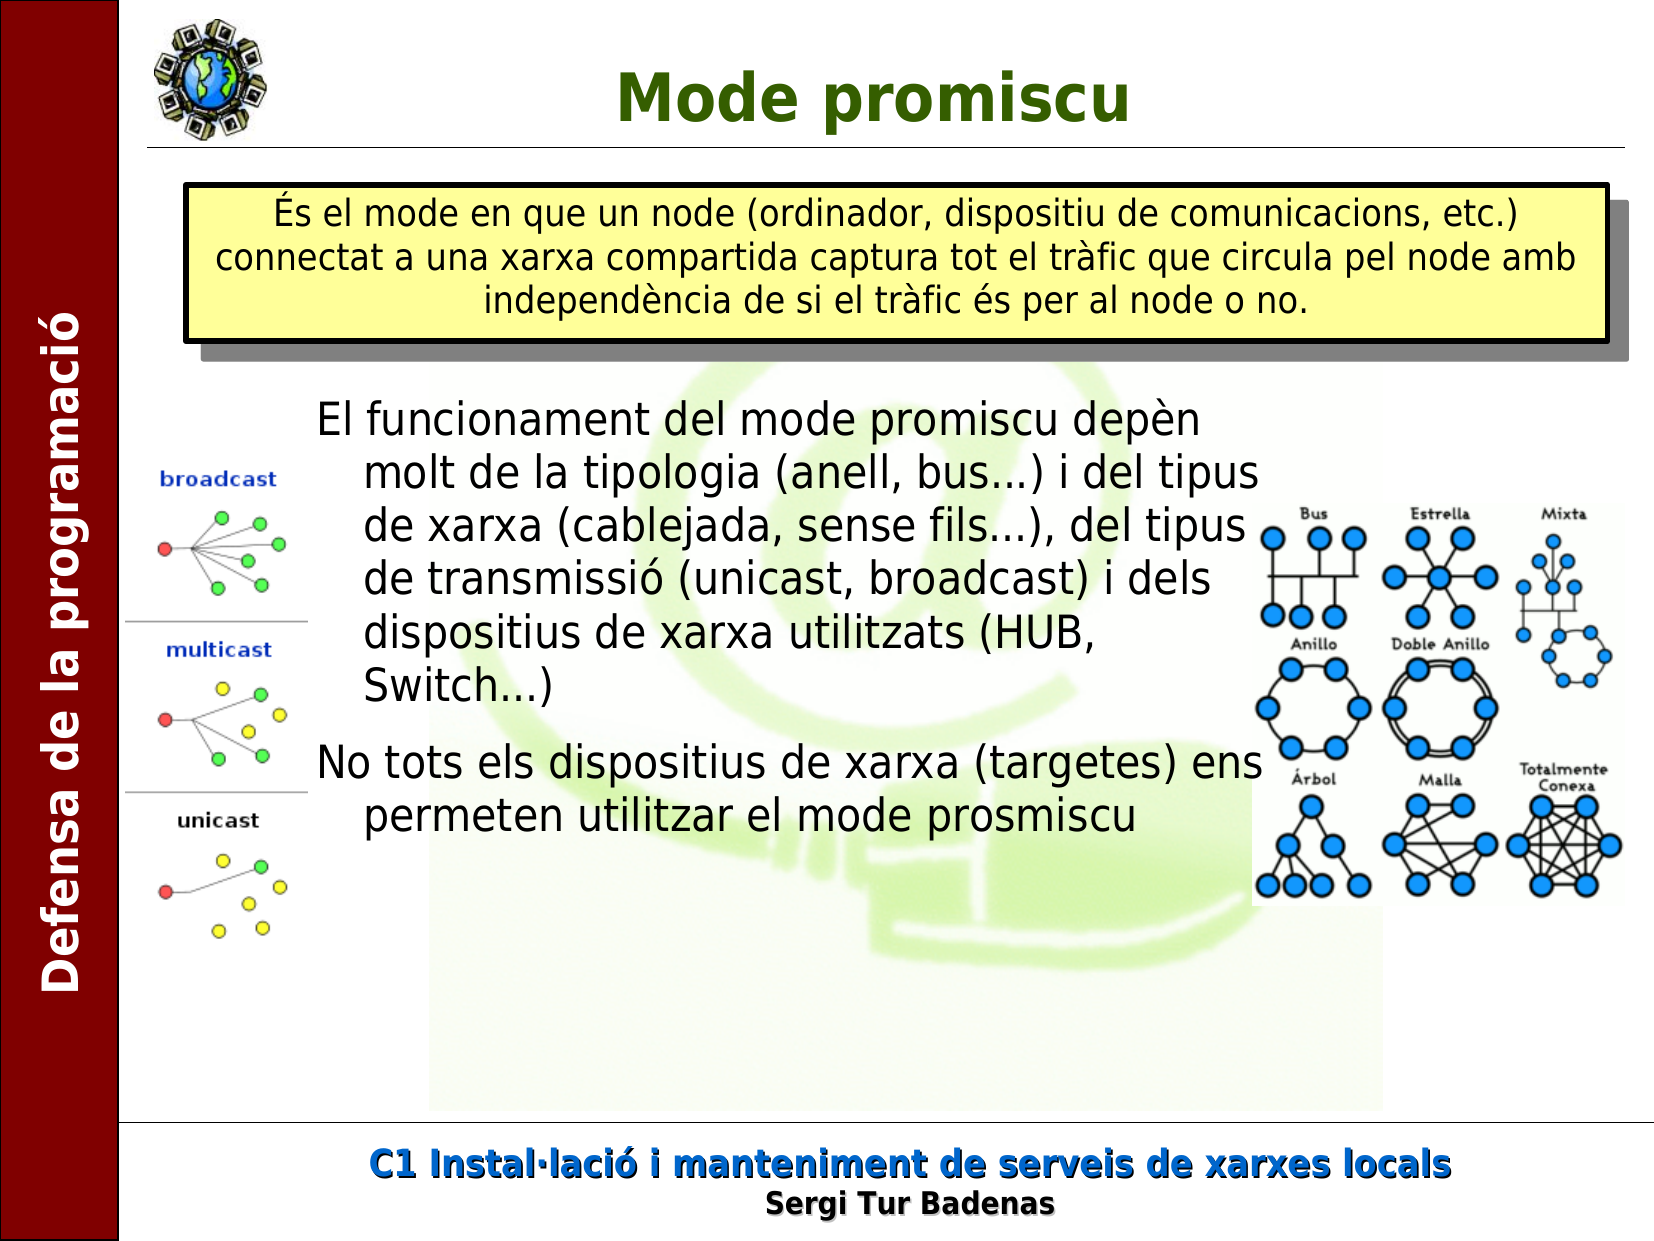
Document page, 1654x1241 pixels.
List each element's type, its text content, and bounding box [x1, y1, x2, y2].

picture [154, 19, 268, 56]
list El funcionament del mode promiscu depèn molt de la tipologia (anell, bus...) i del tipus de xarxa (cablejada, sense fils...), del tipus de transmissió (unicast, broadcast) i dels dispositius de xarxa utilitzats (HUB, Switch...) No tots els dispositius de xarxa (targetes) ens permeten utilitzar el mode prosmiscu [221, 392, 1265, 969]
picture [125, 452, 221, 953]
picture [429, 362, 1625, 1111]
text_box És el mode en que un node (ordinador, dispositiu de comunicacions, etc.) connectat a una xarxa compartida captura tot el tràfic que circula pel node amb independència de si el tràfic és per al node o no. [185, 184, 1608, 342]
title Mode promiscu [129, 56, 1619, 141]
